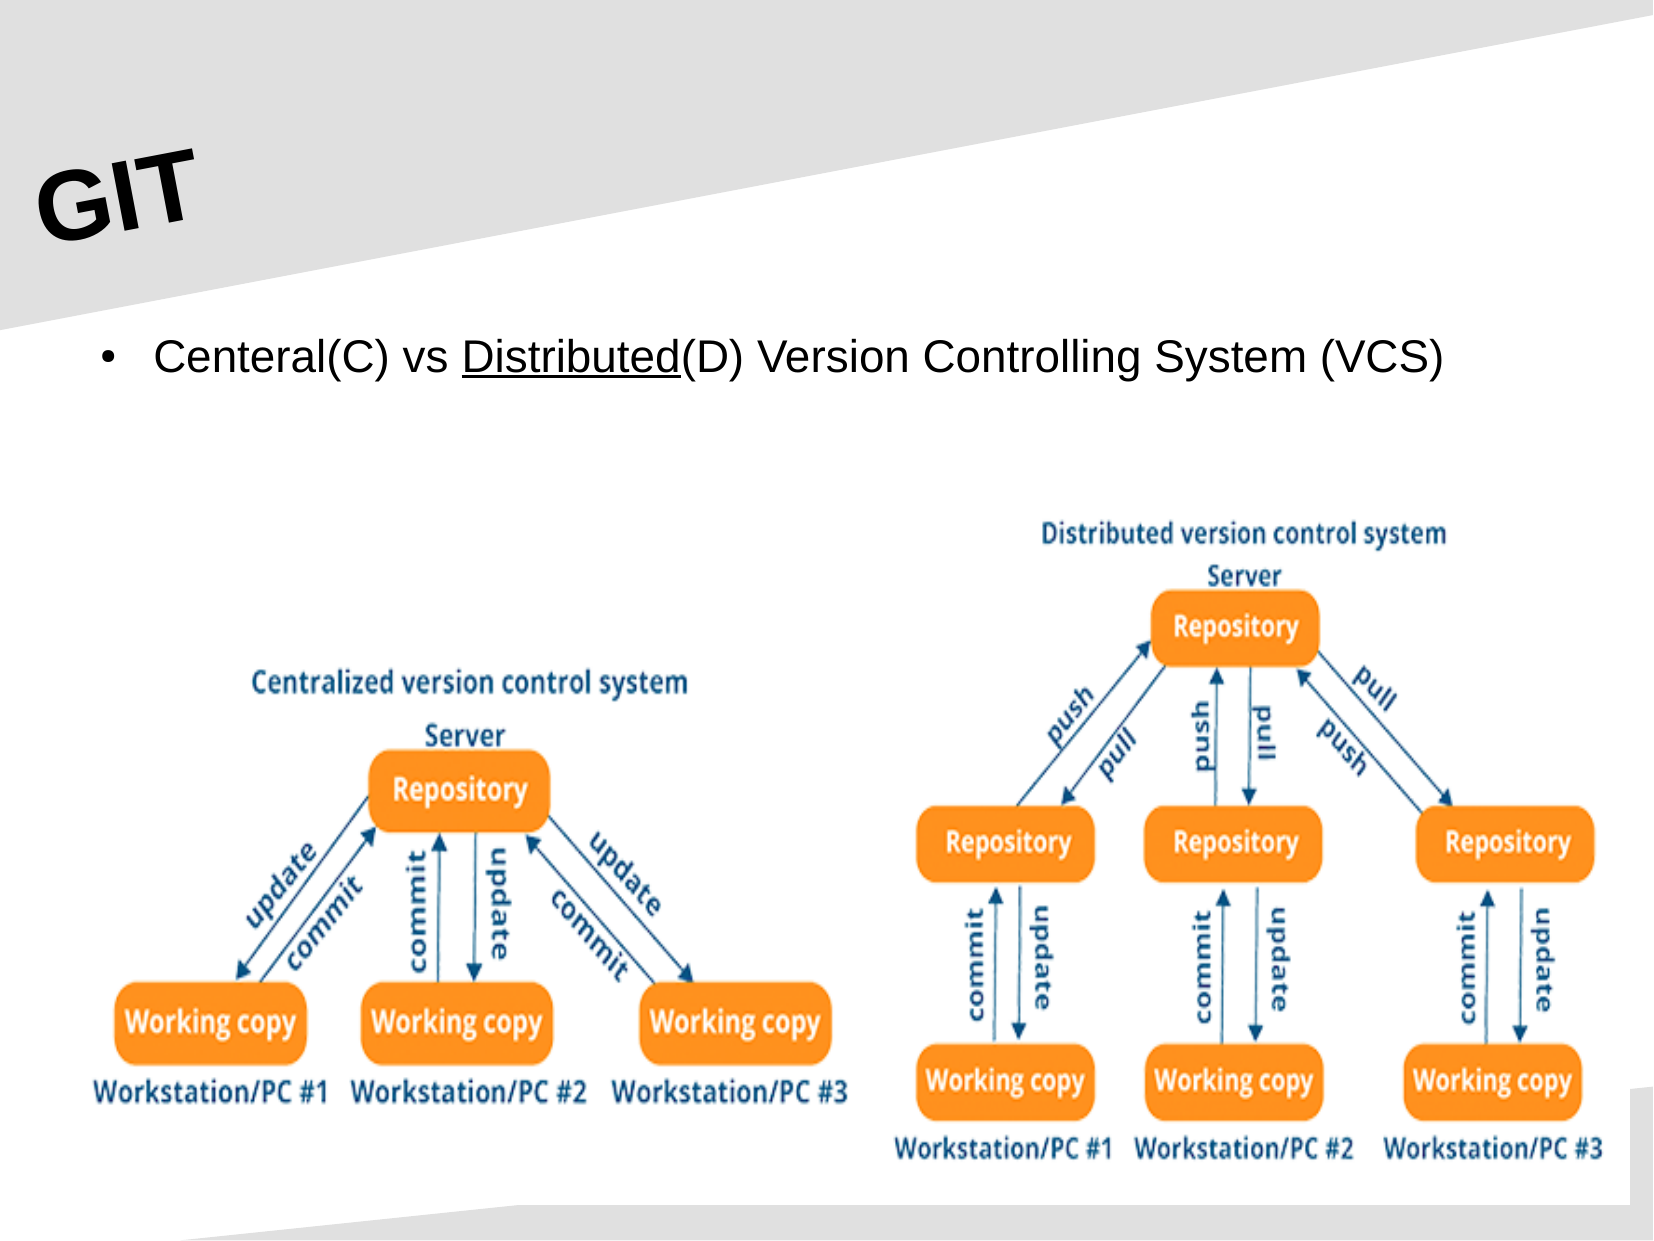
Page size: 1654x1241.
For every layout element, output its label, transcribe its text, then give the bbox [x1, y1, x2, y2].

list Centeral(C) vs Distributed(D) Version Controlling System (VCS) [82, 331, 1538, 401]
picture [35, 401, 1630, 1205]
title GIT [16, 0, 1518, 315]
